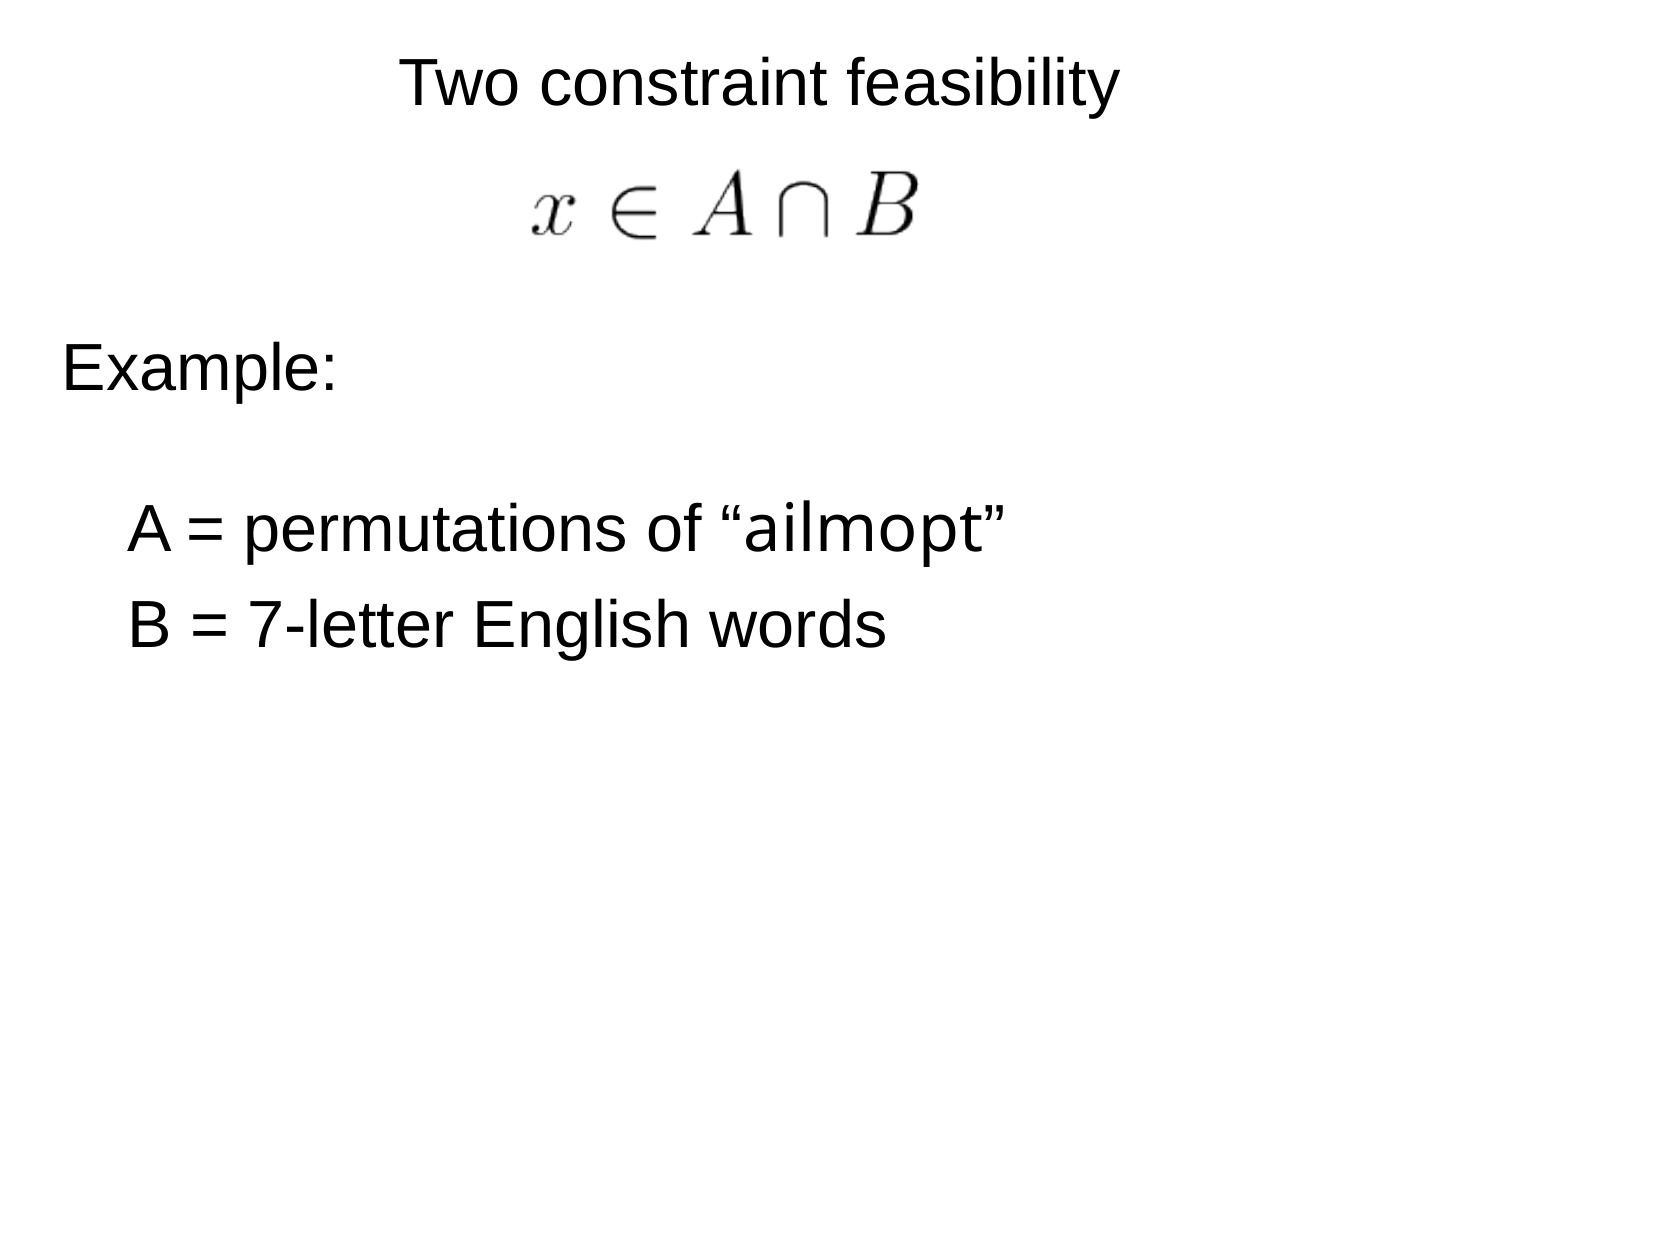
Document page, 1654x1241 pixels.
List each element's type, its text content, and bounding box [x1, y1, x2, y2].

text_box A = permutations of “ailmopt” [112, 472, 1416, 573]
picture [530, 167, 923, 243]
text_box Example: [47, 322, 1351, 413]
text_box Two constraint feasibility [384, 37, 1654, 128]
text_box B = 7-letter English words [112, 579, 1416, 669]
